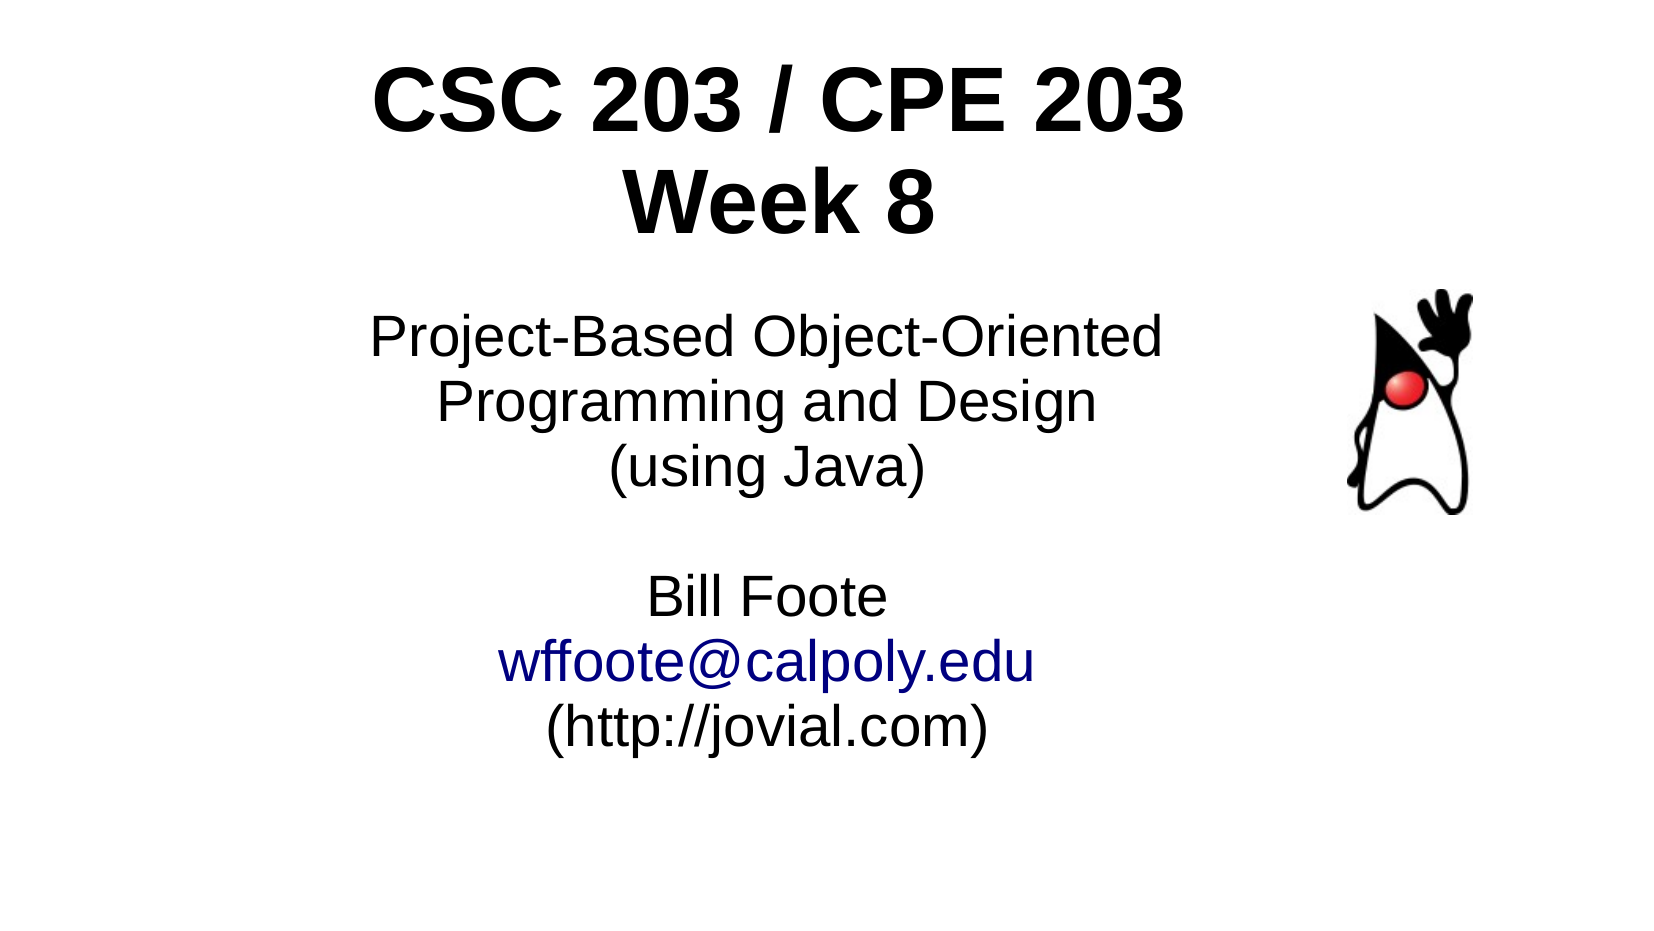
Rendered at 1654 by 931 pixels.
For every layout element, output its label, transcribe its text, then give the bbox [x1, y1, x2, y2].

title CSC 203 / CPE 203 Week 8 [35, 2, 1524, 301]
picture [1347, 289, 1473, 515]
subtitle Project-Based Object-Oriented Programming and Design (using Java) Bill Foote wffoote@calpoly.edu (http://jovial.com) [23, 172, 1512, 892]
